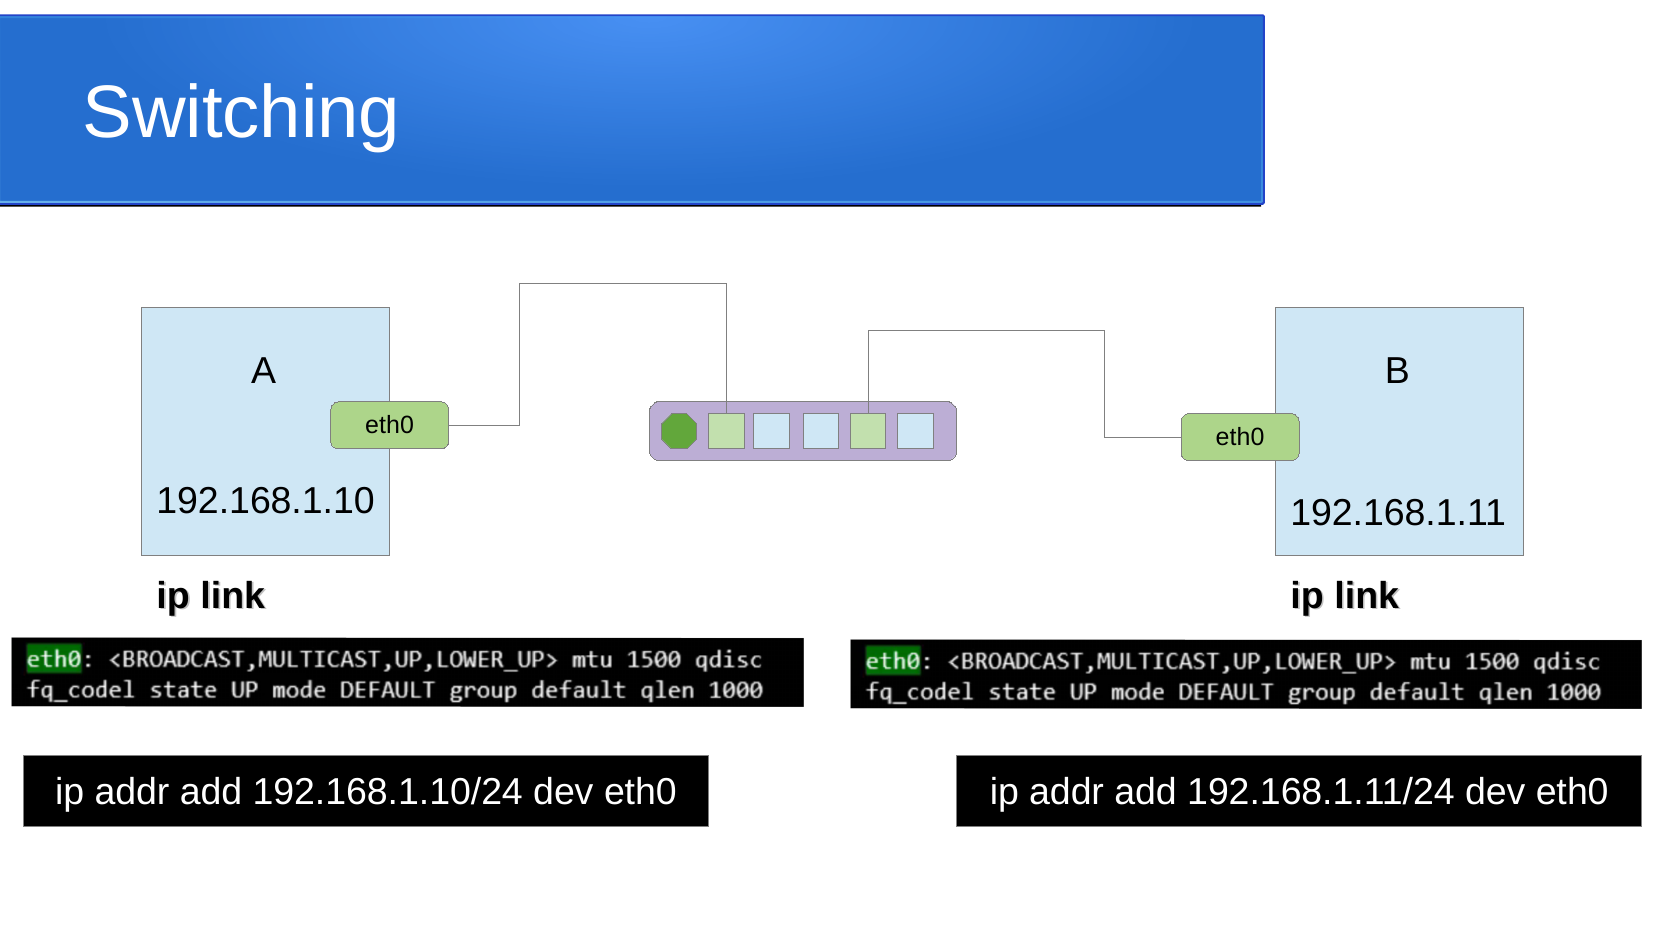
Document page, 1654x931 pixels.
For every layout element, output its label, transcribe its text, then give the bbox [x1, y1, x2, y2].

title Switching [82, 35, 1235, 189]
picture [11, 637, 804, 707]
text_box ip link [141, 566, 520, 624]
text_box 192.168.1.11 [1275, 484, 1524, 544]
text_box ip addr add 192.168.1.10/24 dev eth0 [23, 755, 709, 827]
text_box B [1370, 342, 1430, 400]
text_box A [236, 342, 296, 400]
text_box ip link [1275, 566, 1654, 624]
text_box eth0 [1181, 413, 1300, 461]
text_box 192.168.1.10 [141, 472, 390, 532]
text_box [1275, 307, 1524, 484]
text_box [1275, 544, 1524, 556]
text_box ip addr add 192.168.1.11/24 dev eth0 [956, 755, 1642, 827]
text_box [141, 532, 390, 556]
text_box eth0 [330, 401, 449, 449]
picture [850, 639, 1642, 709]
text_box [141, 307, 390, 472]
text_box [649, 401, 957, 461]
